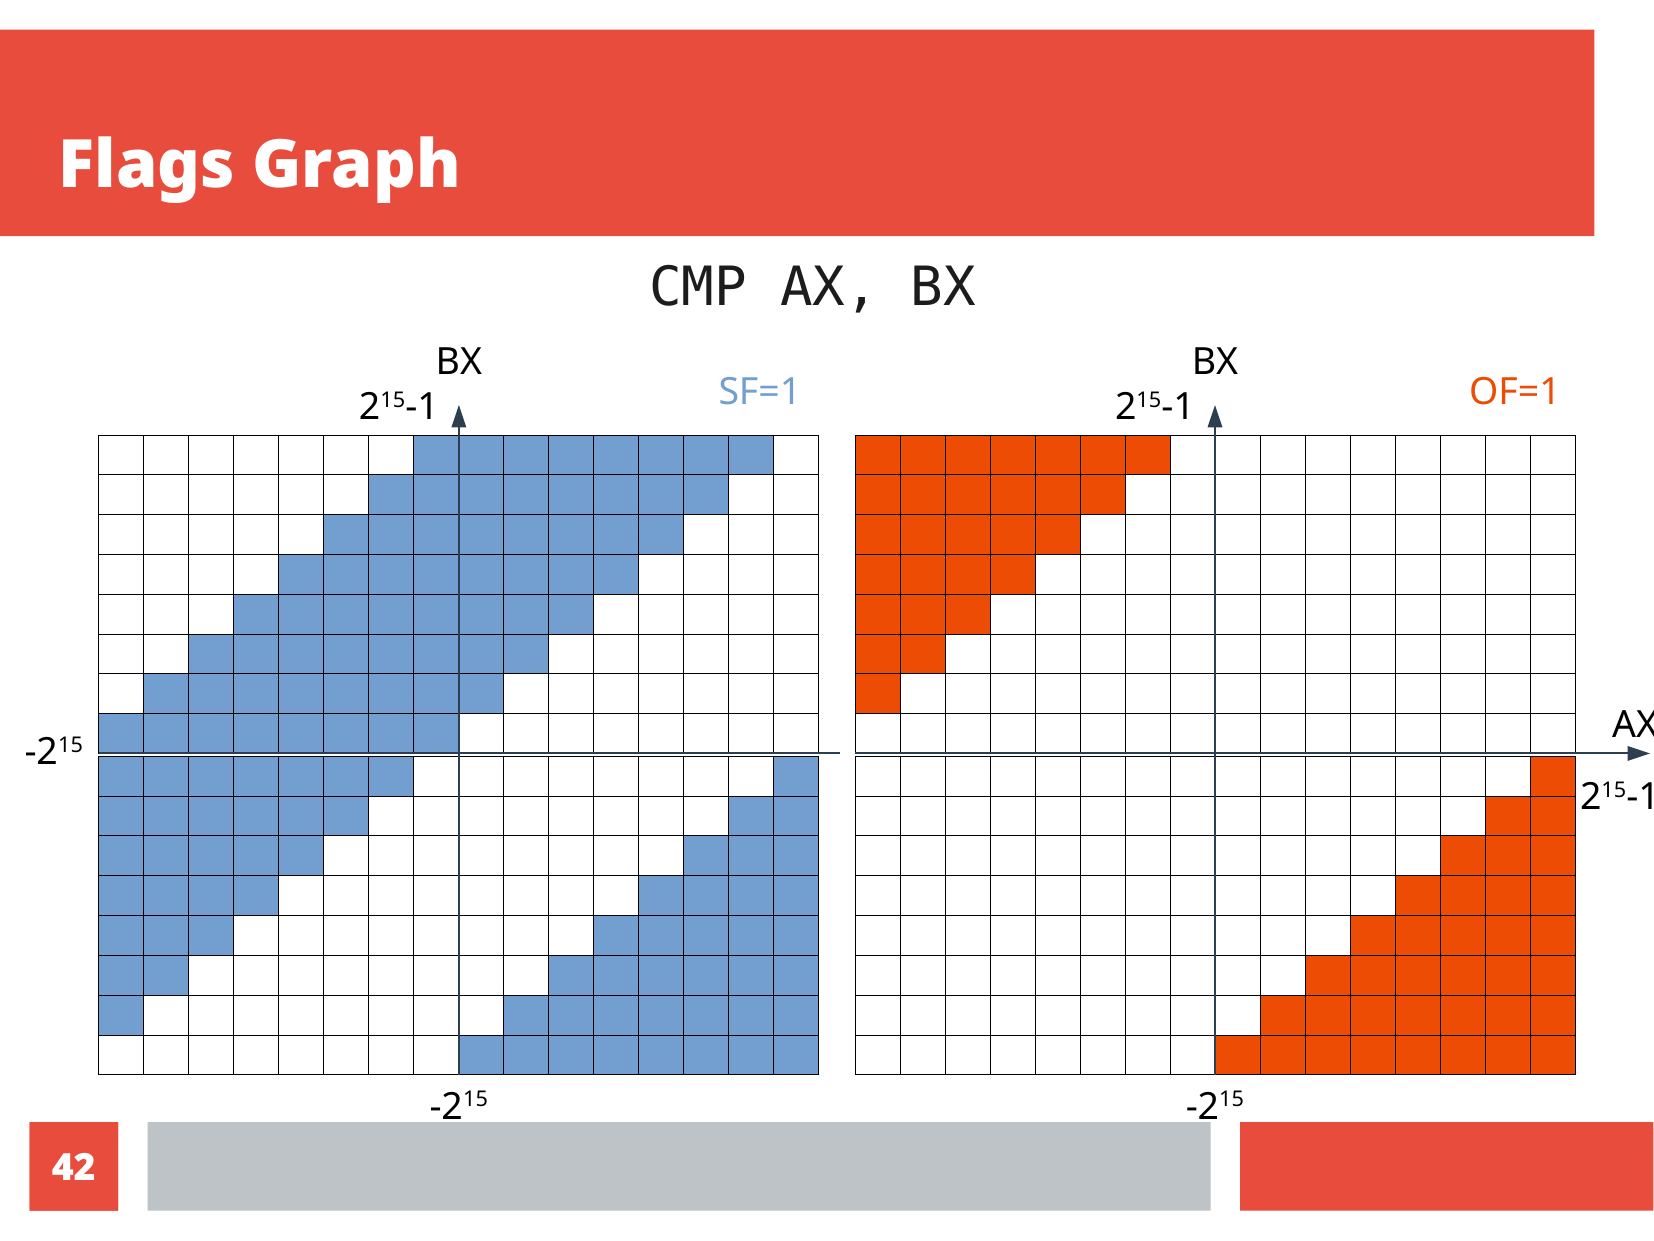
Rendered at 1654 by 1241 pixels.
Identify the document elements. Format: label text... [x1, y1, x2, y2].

text_box -215 [8, 720, 99, 781]
text_box OF=1 [1470, 360, 1561, 421]
text_box 215-1 [1110, 375, 1201, 436]
text_box AX [1649, 716, 1654, 730]
text_box [98, 756, 413, 1035]
text_box -215 [1170, 1074, 1261, 1135]
text_box BX [1170, 330, 1261, 391]
text_box BX [413, 330, 504, 391]
text_box [1216, 756, 1576, 1075]
text_box [855, 435, 1170, 713]
text_box [98, 435, 458, 752]
text_box 215-1 [353, 375, 444, 436]
text_box SF=1 [715, 360, 806, 421]
text_box AX [1590, 693, 1654, 754]
title Flags Graph [59, 59, 1595, 207]
text_box [460, 756, 819, 1075]
list CMP AX, BX [60, 255, 1566, 351]
text_box 215-1 [1575, 765, 1654, 826]
text_box [460, 435, 773, 713]
text_box AX [1620, 715, 1628, 726]
text_box -215 [413, 1074, 504, 1135]
